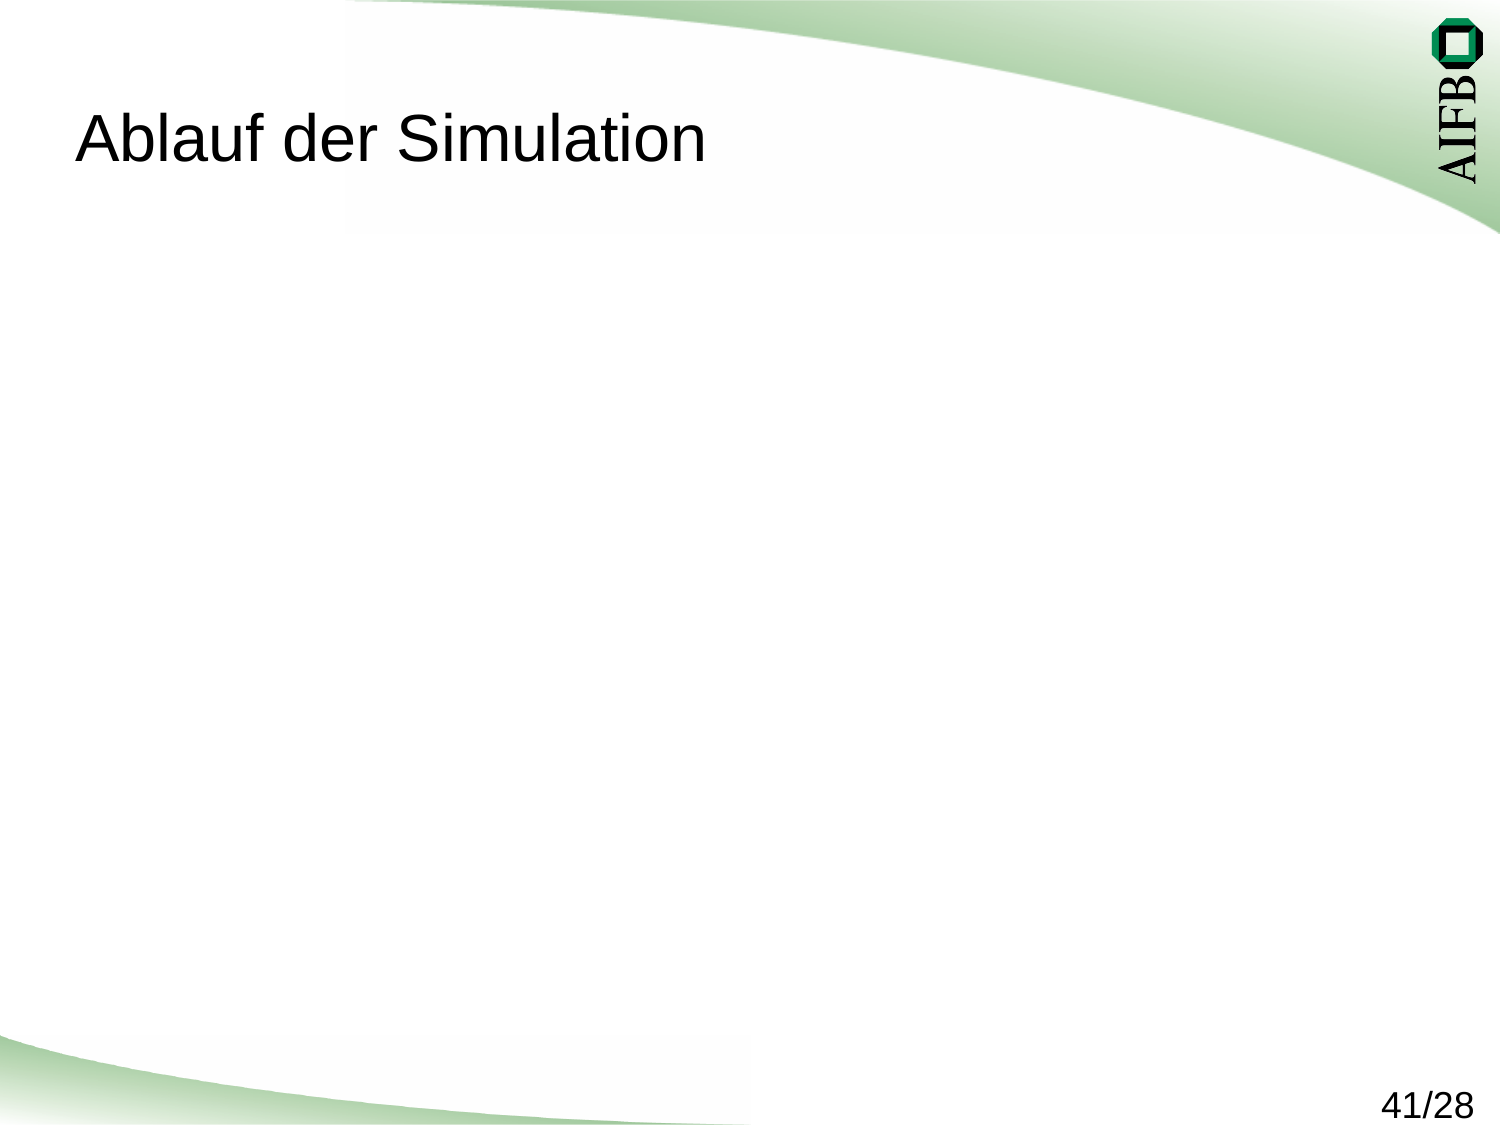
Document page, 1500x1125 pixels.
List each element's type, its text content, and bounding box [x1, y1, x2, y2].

picture [345, 0, 1500, 234]
title Ablauf der Simulation [75, 51, 1425, 226]
picture [0, 1035, 751, 1125]
